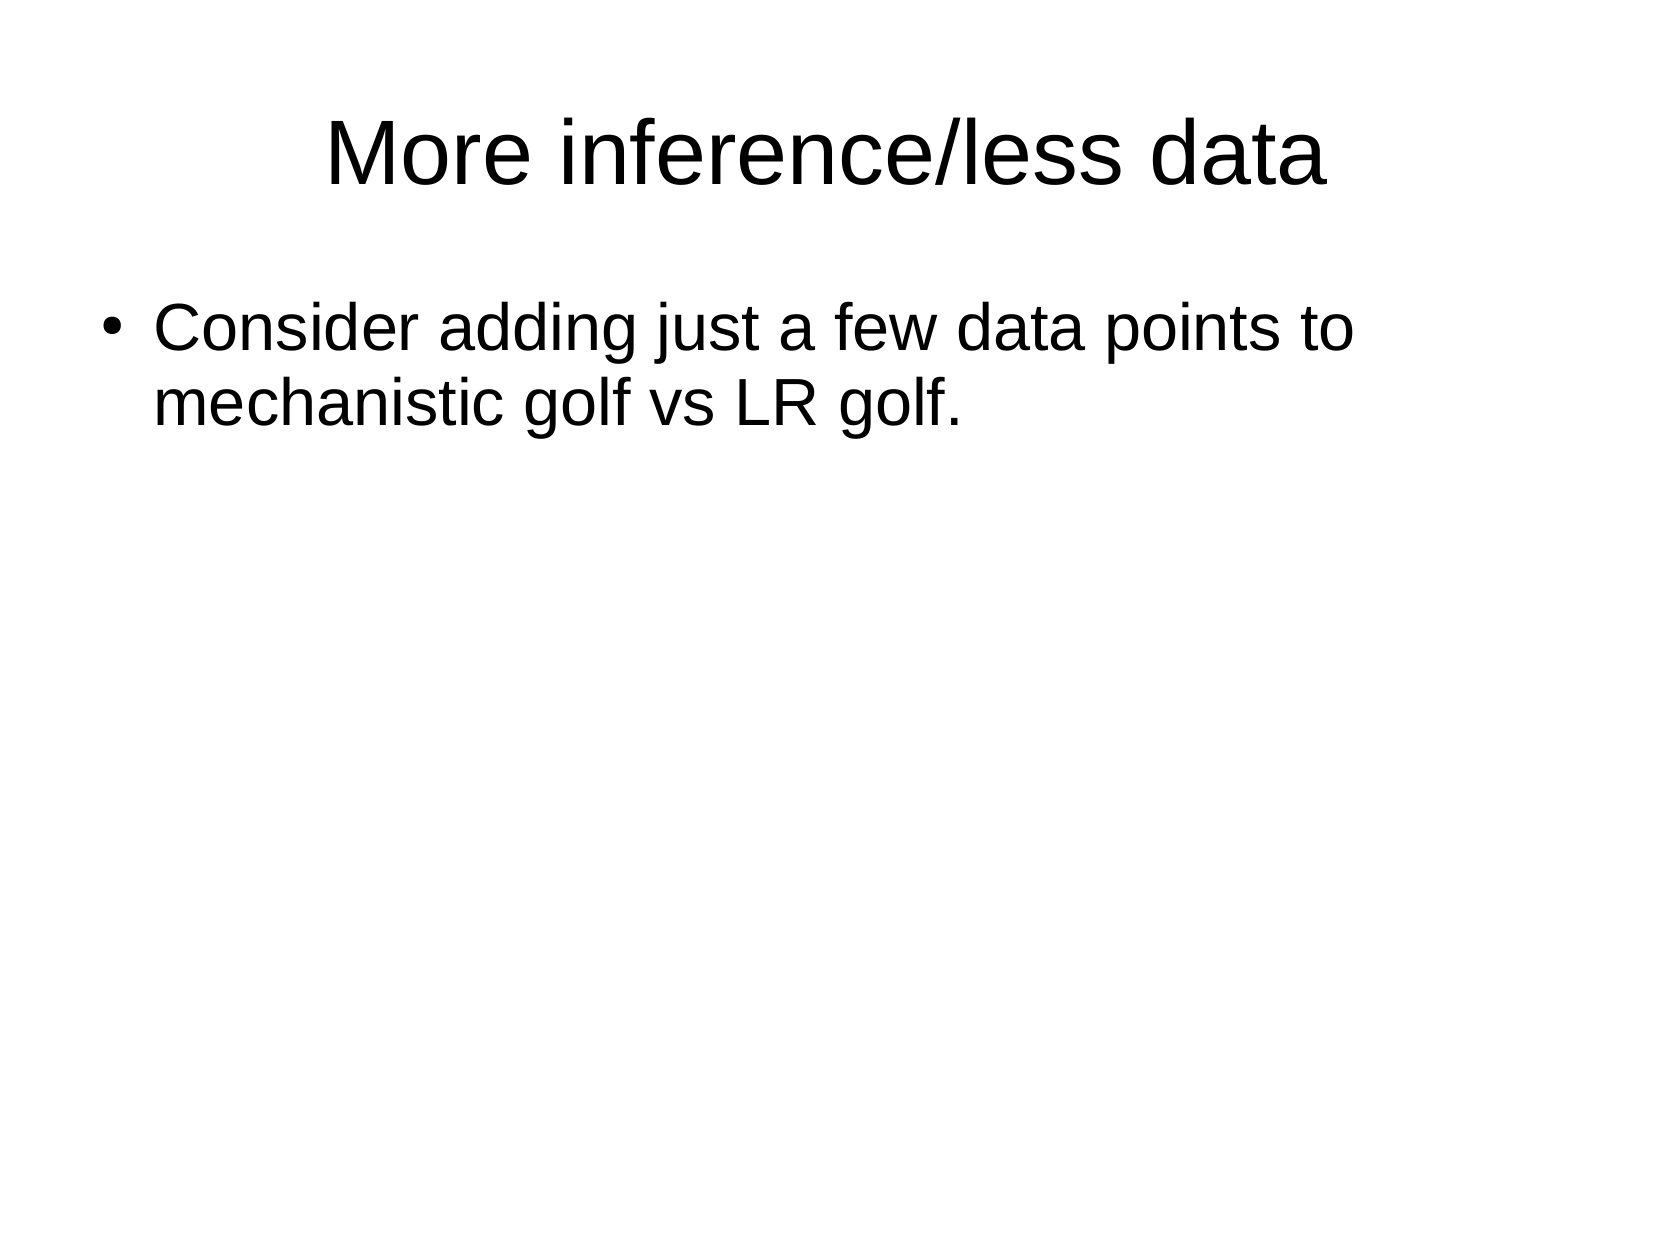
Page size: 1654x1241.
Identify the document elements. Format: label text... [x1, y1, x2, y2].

list Consider adding just a few data points to mechanistic golf vs LR golf. [82, 290, 1571, 1109]
title More inference/less data [82, 49, 1571, 257]
